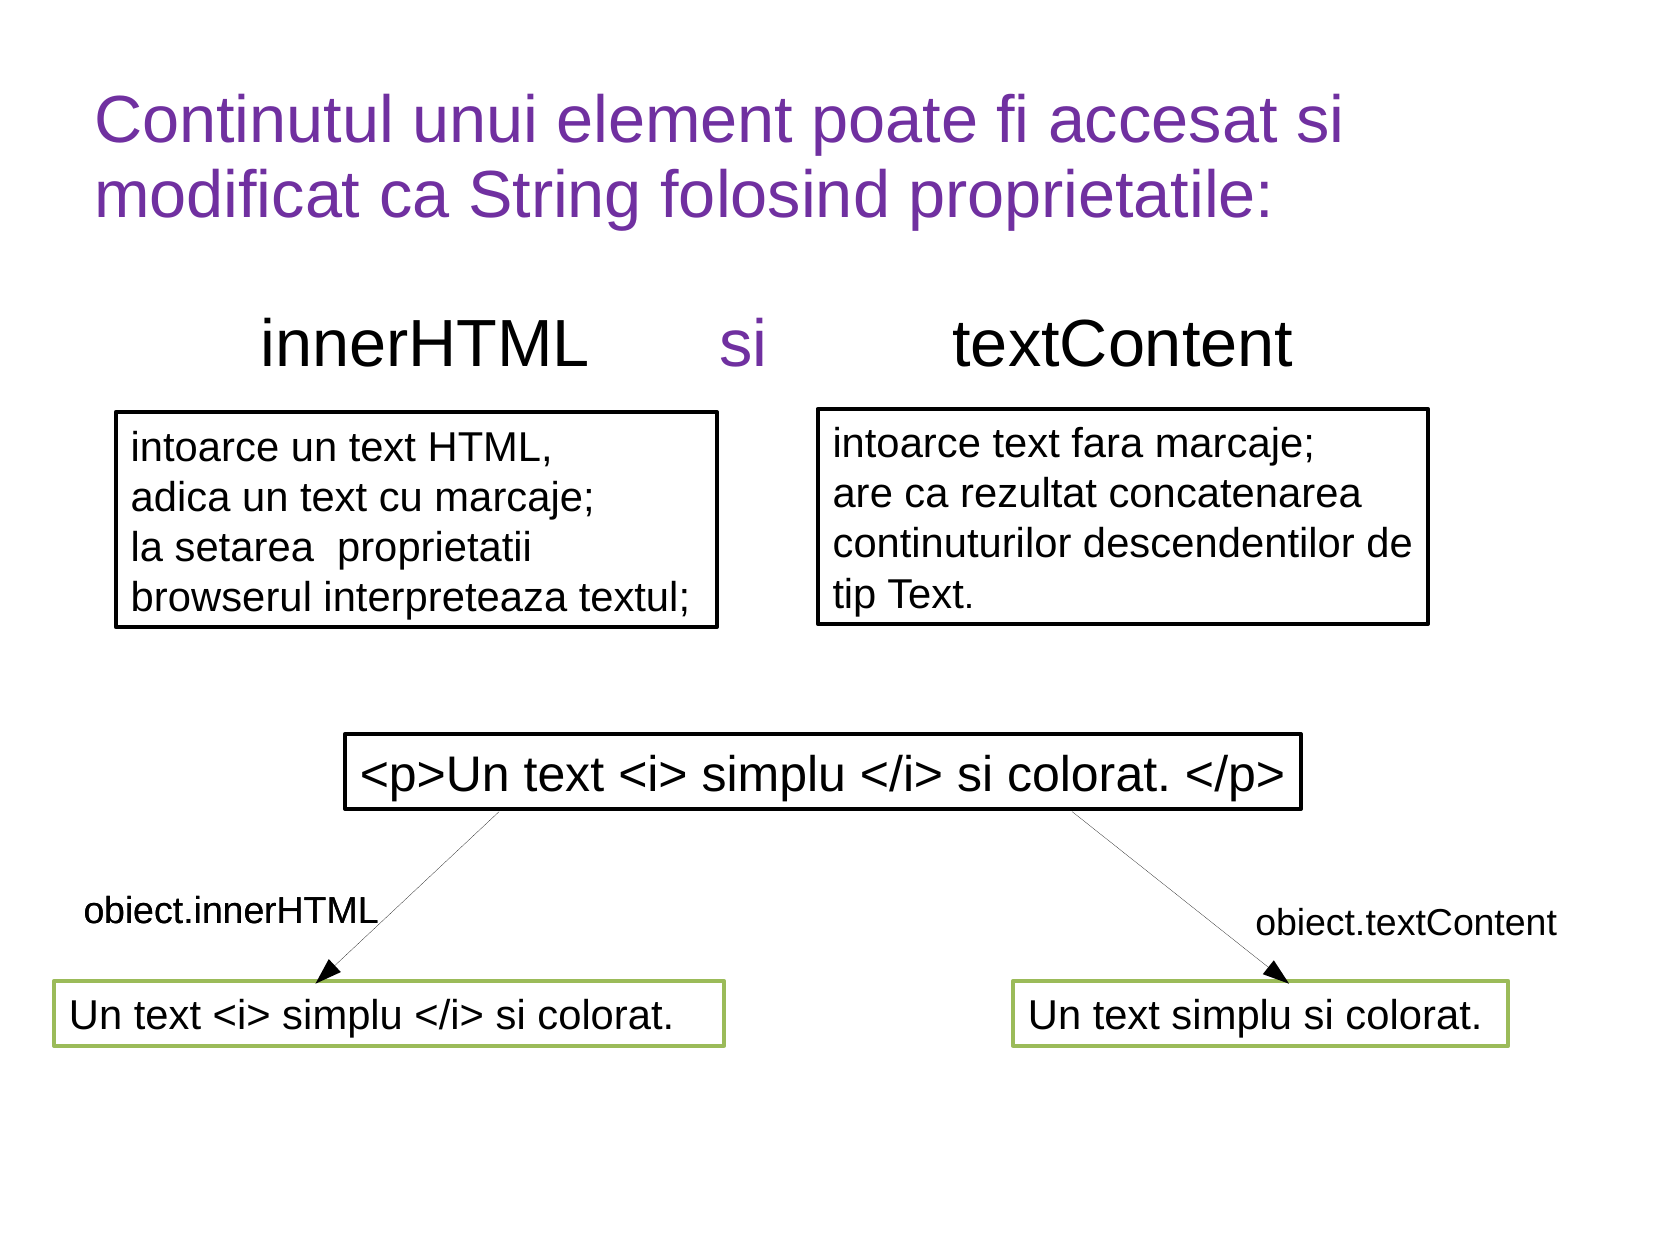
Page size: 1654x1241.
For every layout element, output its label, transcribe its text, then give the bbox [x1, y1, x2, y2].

text_box intoarce un text HTML, adica un text cu marcaje; la setarea proprietatii browserul interpreteaza textul; [115, 412, 717, 627]
text_box Continutul unui element poate fi accesat si modificat ca String folosind proprietatile: innerHTML si textContent [79, 74, 1520, 581]
text_box intoarce text fara marcaje; are ca rezultat concatenarea continuturilor descendentilor de tip Text. [817, 408, 1428, 624]
text_box <p>Un text <i> simplu </i> si colorat. </p> [345, 734, 1301, 809]
text_box Un text <i> simplu </i> si colorat. [54, 980, 724, 1046]
text_box Un text simplu si colorat. [1013, 980, 1509, 1046]
text_box obiect.innerHTML [68, 878, 394, 939]
text_box obiect.textContent [1240, 890, 1572, 951]
